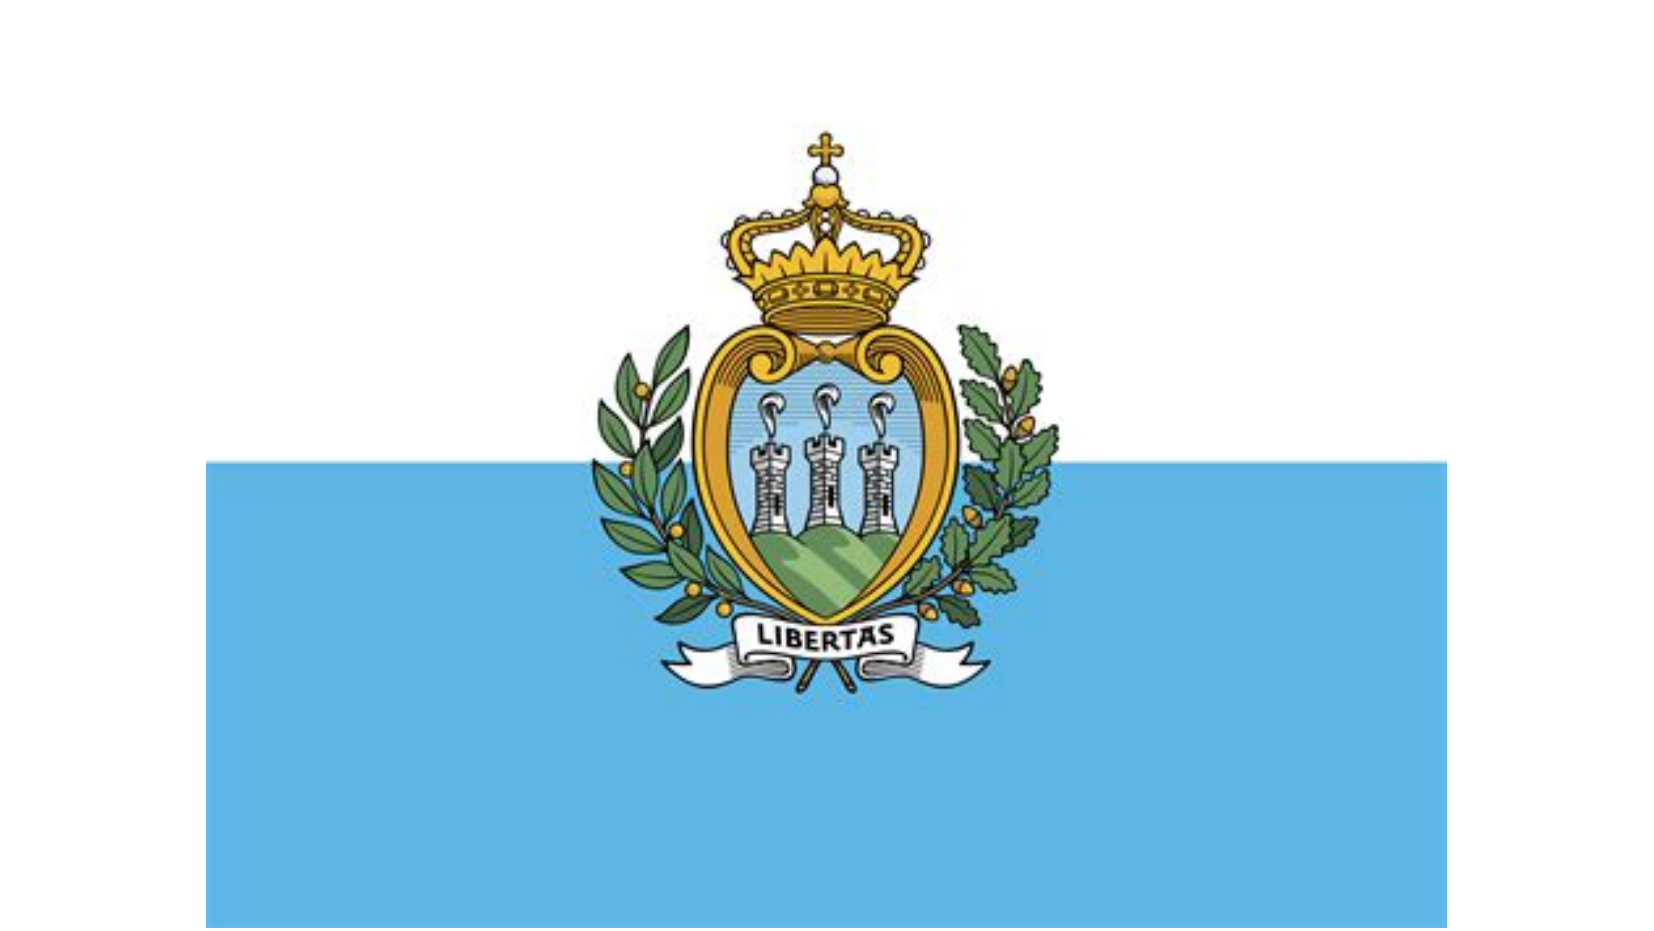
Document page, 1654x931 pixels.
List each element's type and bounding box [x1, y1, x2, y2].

picture [206, 0, 1447, 928]
